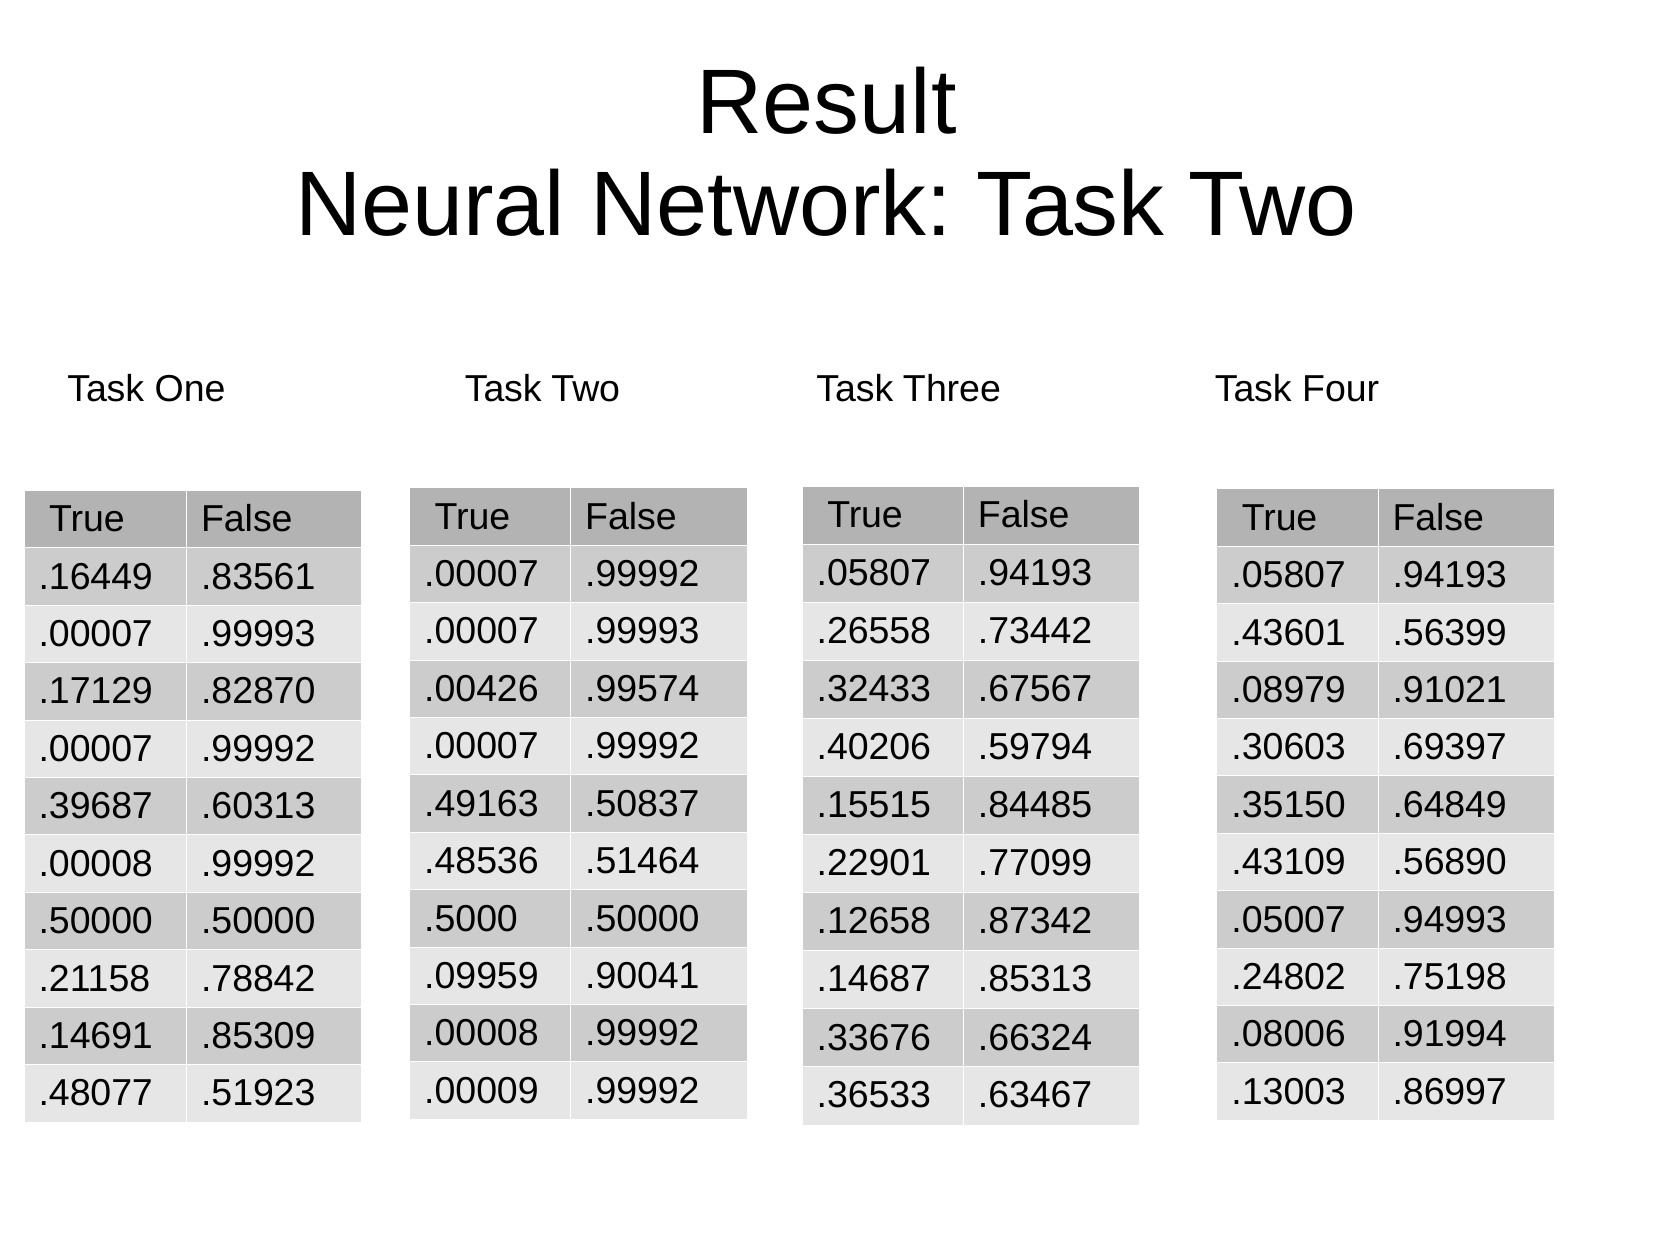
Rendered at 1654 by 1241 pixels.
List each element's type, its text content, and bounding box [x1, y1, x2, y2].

table_cell .99993 [187, 606, 361, 662]
table_cell .64849 [1379, 776, 1554, 833]
table_cell .50000 [187, 893, 361, 949]
table_cell .91021 [1379, 662, 1554, 718]
table_cell .00008 [25, 835, 186, 892]
table_cell .00007 [25, 721, 186, 777]
table_cell .40206 [803, 719, 963, 776]
table_cell .59794 [964, 719, 1139, 776]
table_cell .12658 [803, 893, 963, 950]
table_cell .32433 [803, 661, 963, 718]
table_cell .15515 [803, 777, 963, 834]
table_cell .99992 [571, 546, 747, 602]
table_cell .51923 [187, 1065, 361, 1122]
table_cell .13003 [1217, 1063, 1378, 1120]
table_cell .48536 [410, 833, 570, 889]
table_cell .75198 [1379, 949, 1554, 1005]
table_cell .84485 [964, 777, 1139, 834]
table_cell .50000 [571, 890, 747, 947]
table_cell .39687 [25, 778, 186, 834]
table_header True [25, 491, 186, 547]
table_cell .21158 [25, 950, 186, 1007]
table_cell .00008 [410, 1005, 570, 1061]
table_cell .08979 [1217, 662, 1378, 718]
table_cell .09959 [410, 948, 570, 1004]
table_cell .33676 [803, 1009, 963, 1066]
table_cell .14687 [803, 951, 963, 1008]
table_cell .90041 [571, 948, 747, 1004]
table_header True [1217, 489, 1378, 546]
table_cell .49163 [410, 775, 570, 832]
table_cell .91994 [1379, 1006, 1554, 1062]
table_cell .50837 [571, 775, 747, 832]
table_cell .51464 [571, 833, 747, 889]
table_cell .00007 [410, 718, 570, 774]
table_cell .14691 [25, 1008, 186, 1064]
table_header False [571, 488, 747, 545]
table_cell .00426 [410, 661, 570, 717]
table_cell .43601 [1217, 604, 1378, 661]
table_cell .22901 [803, 835, 963, 892]
table_cell .66324 [964, 1009, 1139, 1066]
table_cell .86997 [1379, 1063, 1554, 1120]
table_cell .48077 [25, 1065, 186, 1122]
table_cell .24802 [1217, 949, 1378, 1005]
table_cell .94993 [1379, 891, 1554, 948]
table_cell .00007 [410, 546, 570, 602]
table_cell .77099 [964, 835, 1139, 892]
table_cell .05807 [803, 545, 963, 602]
table_cell .60313 [187, 778, 361, 834]
table_cell .00009 [410, 1062, 570, 1119]
table_cell .69397 [1379, 719, 1554, 775]
table_cell .85313 [964, 951, 1139, 1008]
table_cell .63467 [964, 1067, 1139, 1125]
table_cell .16449 [25, 548, 186, 605]
table_cell .35150 [1217, 776, 1378, 833]
table_cell .56399 [1379, 604, 1554, 661]
table_header True [803, 487, 963, 544]
table_cell .99992 [187, 721, 361, 777]
table_header False [187, 491, 361, 547]
table_cell .99574 [571, 661, 747, 717]
table_cell .36533 [803, 1067, 963, 1125]
table_cell .99992 [571, 718, 747, 774]
table_cell .94193 [964, 545, 1139, 602]
table_cell .83561 [187, 548, 361, 605]
table_cell .00007 [25, 606, 186, 662]
table_cell .94193 [1379, 547, 1554, 603]
table_header True [410, 488, 570, 545]
table_cell .30603 [1217, 719, 1378, 775]
title Result Neural Network: Task Two [82, 49, 1571, 257]
text_box Task One Task Two Task Three Task Four [0, 360, 1501, 459]
table_header False [964, 487, 1139, 544]
table_cell .99992 [571, 1062, 747, 1119]
table_cell .99992 [187, 835, 361, 892]
table_cell .17129 [25, 663, 186, 720]
table_cell .05807 [1217, 547, 1378, 603]
table_cell .78842 [187, 950, 361, 1007]
table_cell .5000 [410, 890, 570, 947]
table_cell .26558 [803, 603, 963, 660]
table_cell .08006 [1217, 1006, 1378, 1062]
table_cell .87342 [964, 893, 1139, 950]
table_cell .73442 [964, 603, 1139, 660]
table_cell .56890 [1379, 834, 1554, 890]
table_cell .82870 [187, 663, 361, 720]
table_cell .99992 [571, 1005, 747, 1061]
table_cell .67567 [964, 661, 1139, 718]
table_cell .43109 [1217, 834, 1378, 890]
table_header False [1379, 489, 1554, 546]
table_cell .05007 [1217, 891, 1378, 948]
table_cell .50000 [25, 893, 186, 949]
table_cell .85309 [187, 1008, 361, 1064]
table_cell .00007 [410, 603, 570, 660]
table_cell .99993 [571, 603, 747, 660]
